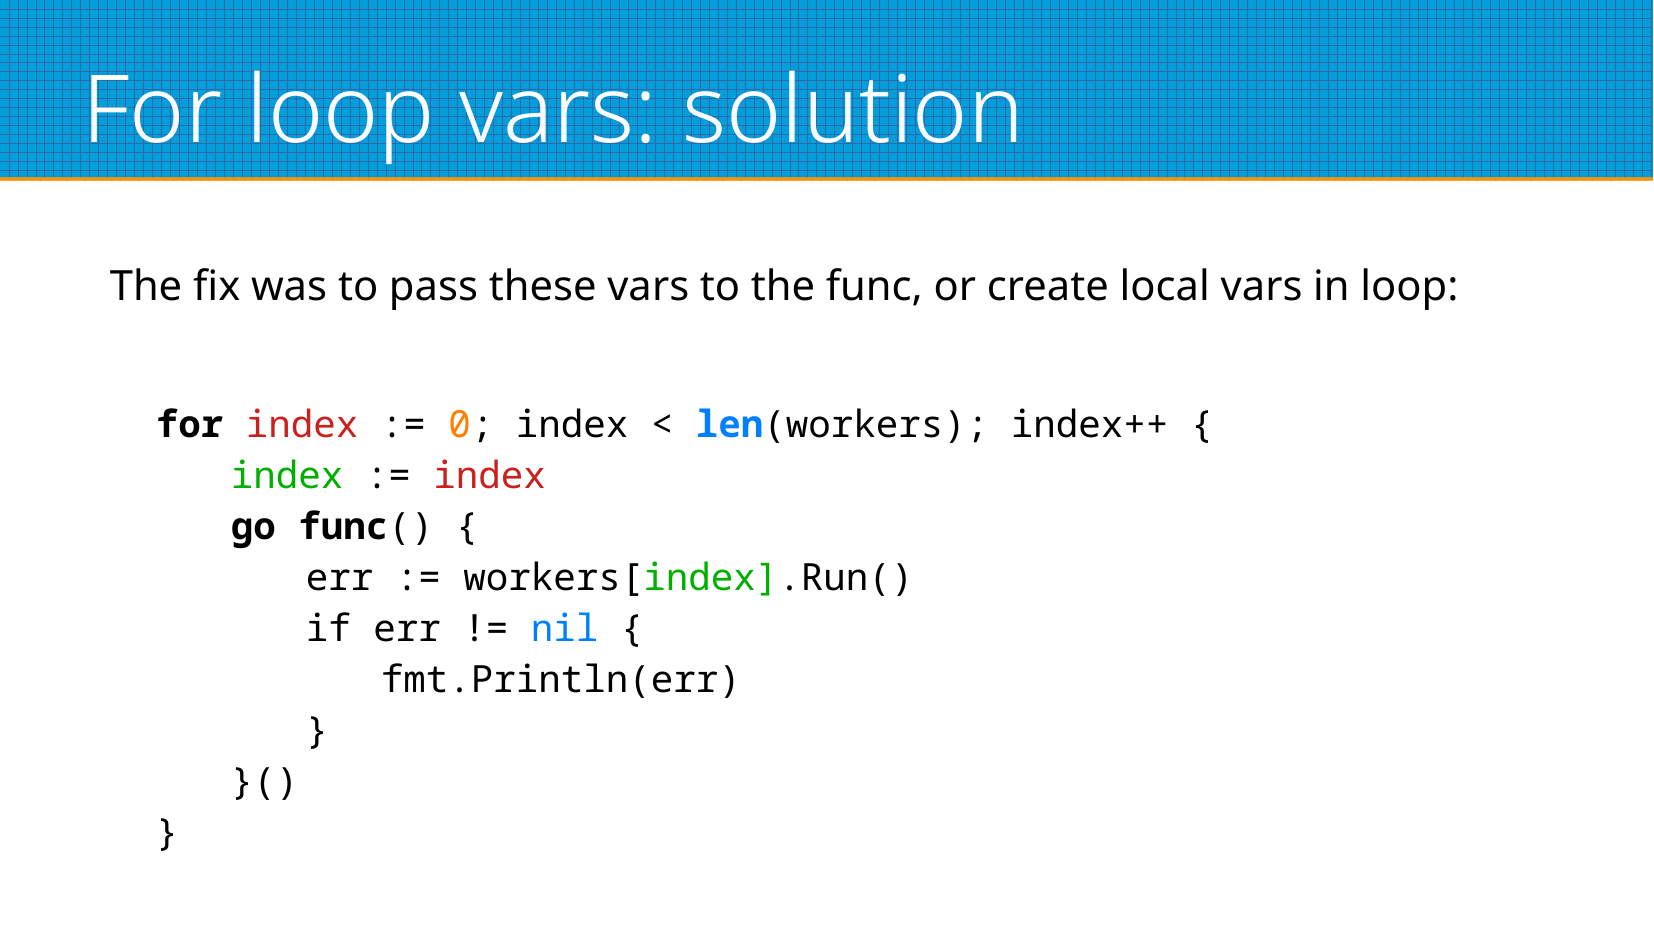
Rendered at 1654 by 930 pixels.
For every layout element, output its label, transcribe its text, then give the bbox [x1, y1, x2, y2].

title For loop vars: solution [82, 14, 1571, 171]
text_box The fix was to pass these vars to the func, or create local vars in loop: [103, 192, 1576, 376]
text_box for index := 0; index < len(workers); index++ { index := index go func() { err := workers[index].Run() if err != nil { fmt.Println(err) } }() } [150, 391, 1220, 863]
